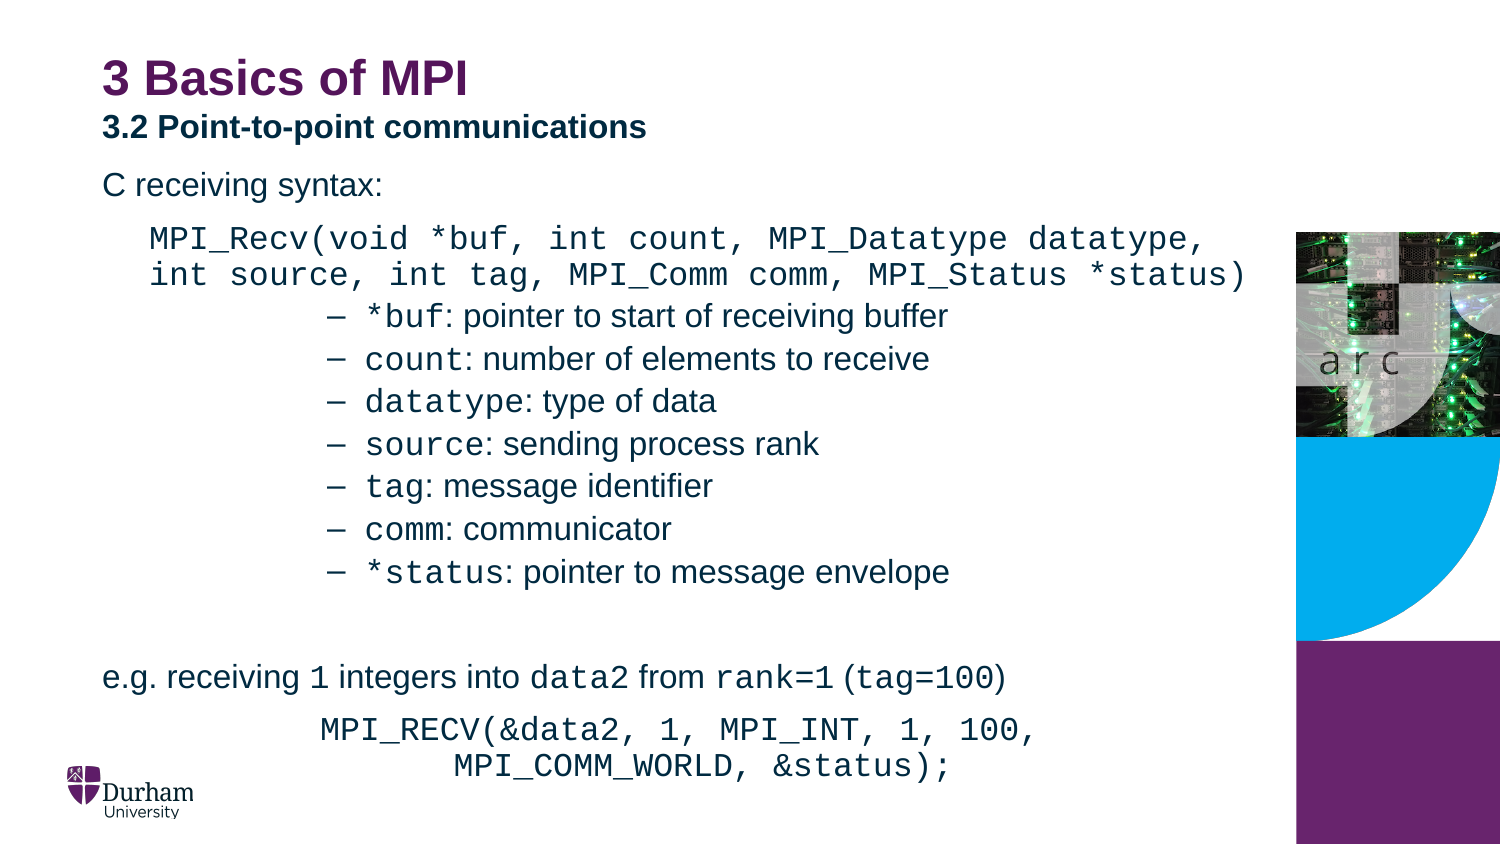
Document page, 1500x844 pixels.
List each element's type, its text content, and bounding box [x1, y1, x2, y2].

title 3 Basics of MPI 3.2 Point-to-point communications [101, 45, 1399, 187]
picture [67, 766, 193, 819]
text_box [1296, 640, 1500, 844]
picture [1296, 232, 1500, 436]
list C receiving syntax: MPI_Recv(void *buf, int count, MPI_Datatype datatype, int source, int tag, MPI_Comm comm, MPI_Status *status) *buf: pointer to start of receiving buffer count: number of elements to receive datatype: type of data source: sending process rank tag: message identifier comm: communicator *status: pointer to message envelope e.g. receiving 1 integers into data2 from rank=1 (tag=100) MPI_RECV(&data2, 1, MPI_INT, 1, 100, MPI_COMM_WORLD, &status); [101, 167, 1258, 753]
picture [1332, 467, 1500, 640]
